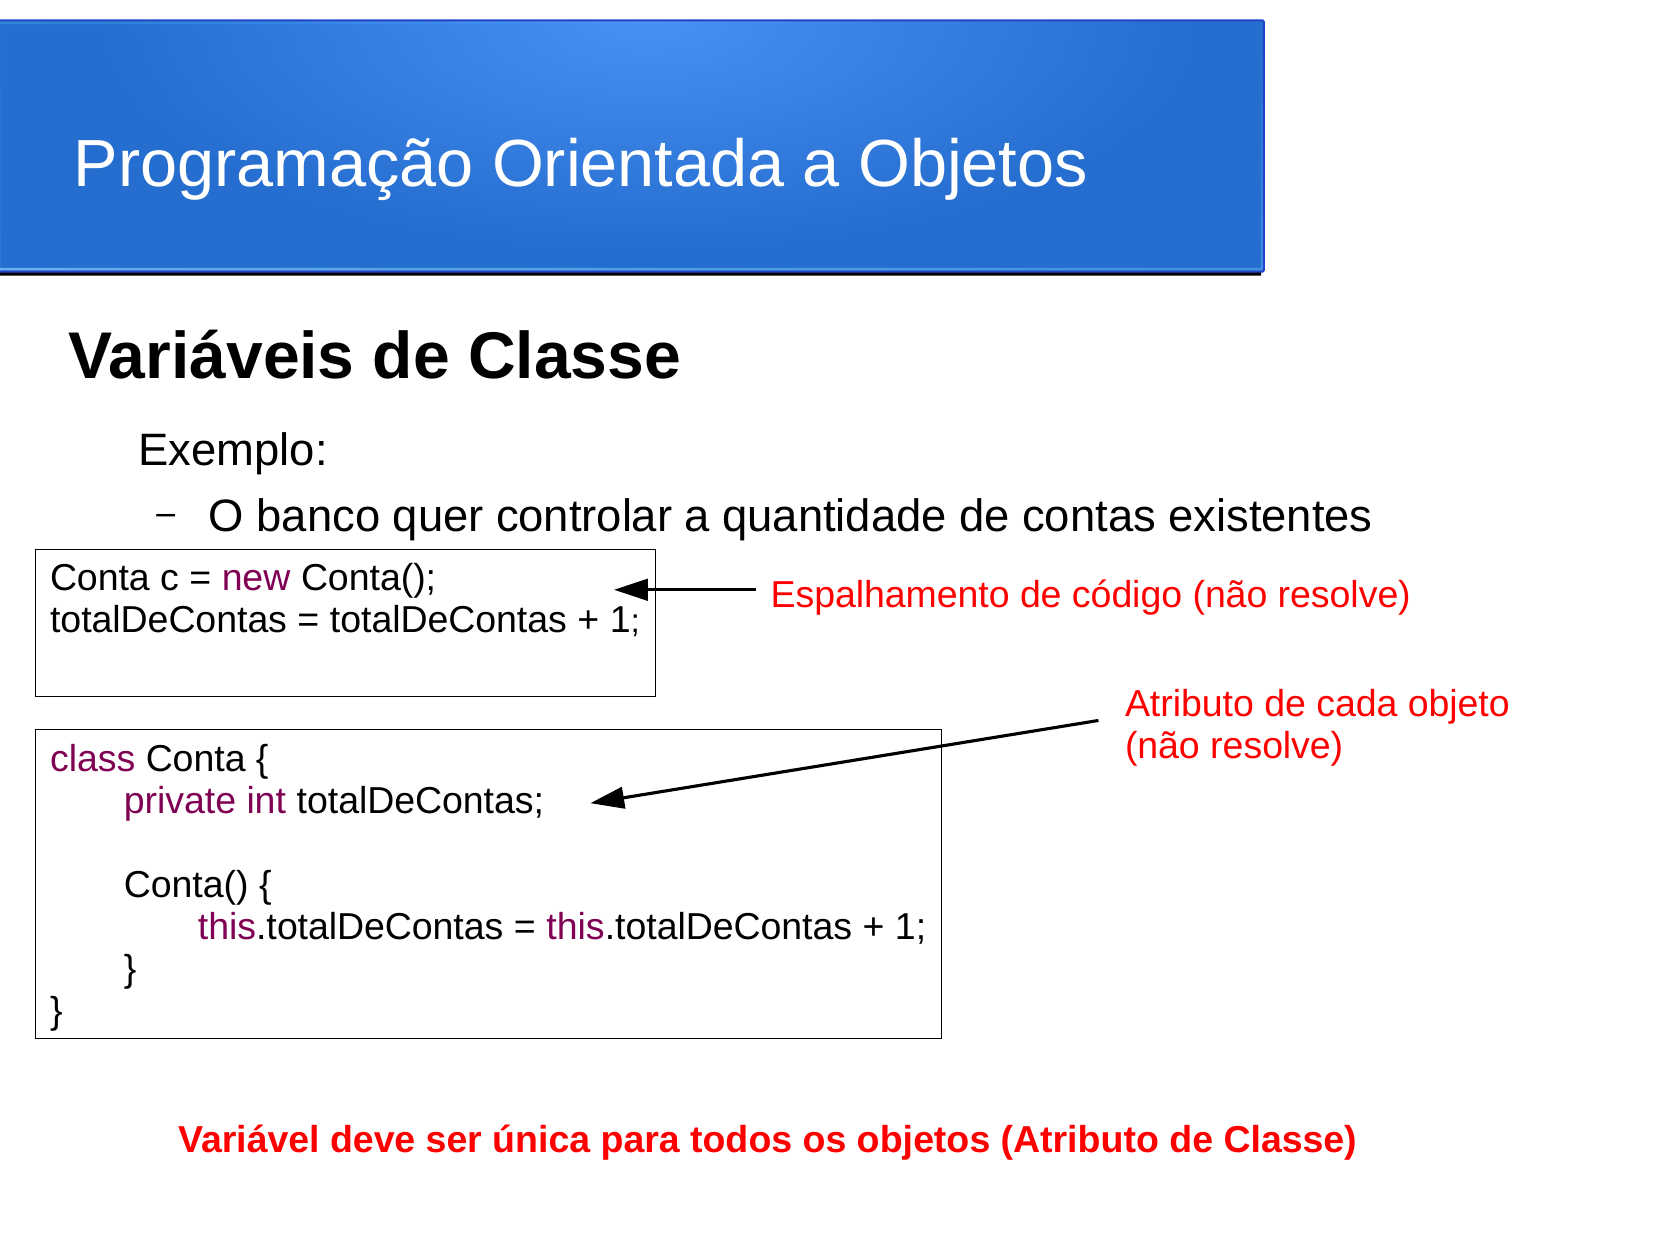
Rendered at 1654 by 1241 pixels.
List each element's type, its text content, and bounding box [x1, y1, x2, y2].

text_box Atributo de cada objeto (não resolve) [1110, 675, 1536, 775]
text_box Conta c = new Conta(); totalDeContas = totalDeContas + 1; [35, 549, 656, 697]
text_box Programação Orientada a Objetos [73, 125, 1123, 201]
text_box Espalhamento de código (não resolve) [755, 566, 1428, 624]
text_box Variável deve ser única para todos os objetos (Atributo de Classe) [163, 1111, 1373, 1170]
list Variáveis de Classe Exemplo: O banco quer controlar a quantidade de contas existentes [68, 318, 1524, 544]
text_box class Conta { private int totalDeContas; Conta() { this.totalDeContas = this.totalDeContas + 1; } } [35, 729, 942, 1039]
